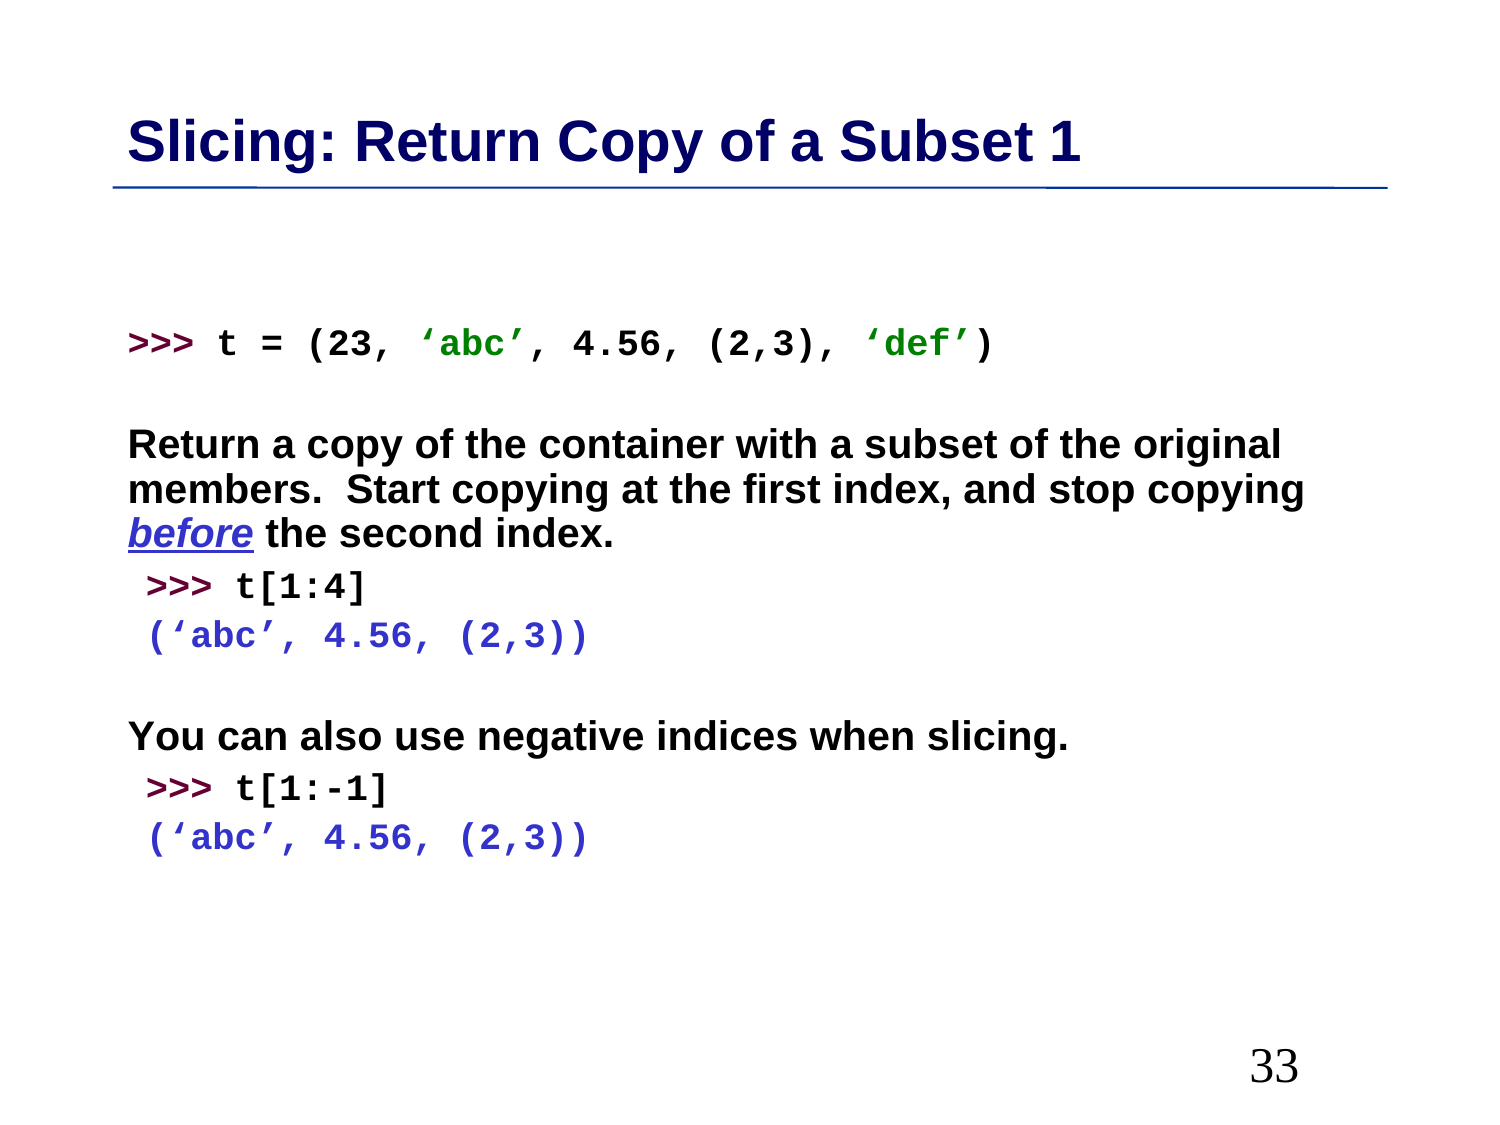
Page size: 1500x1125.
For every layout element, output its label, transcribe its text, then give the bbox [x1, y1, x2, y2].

title Slicing: Return Copy of a Subset 1 [112, 95, 1388, 181]
list >>> t = (23, ‘abc’, 4.56, (2,3), ‘def’) Return a copy of the container with a subset of the original members. Start copying at the first index, and stop copying before the second index. >>> t[1:4] (‘abc’, 4.56, (2,3)) You can also use negative indices when slicing. >>> t[1:-1] (‘abc’, 4.56, (2,3)) [112, 262, 1388, 873]
text_box <number> [1074, 994, 1387, 1125]
